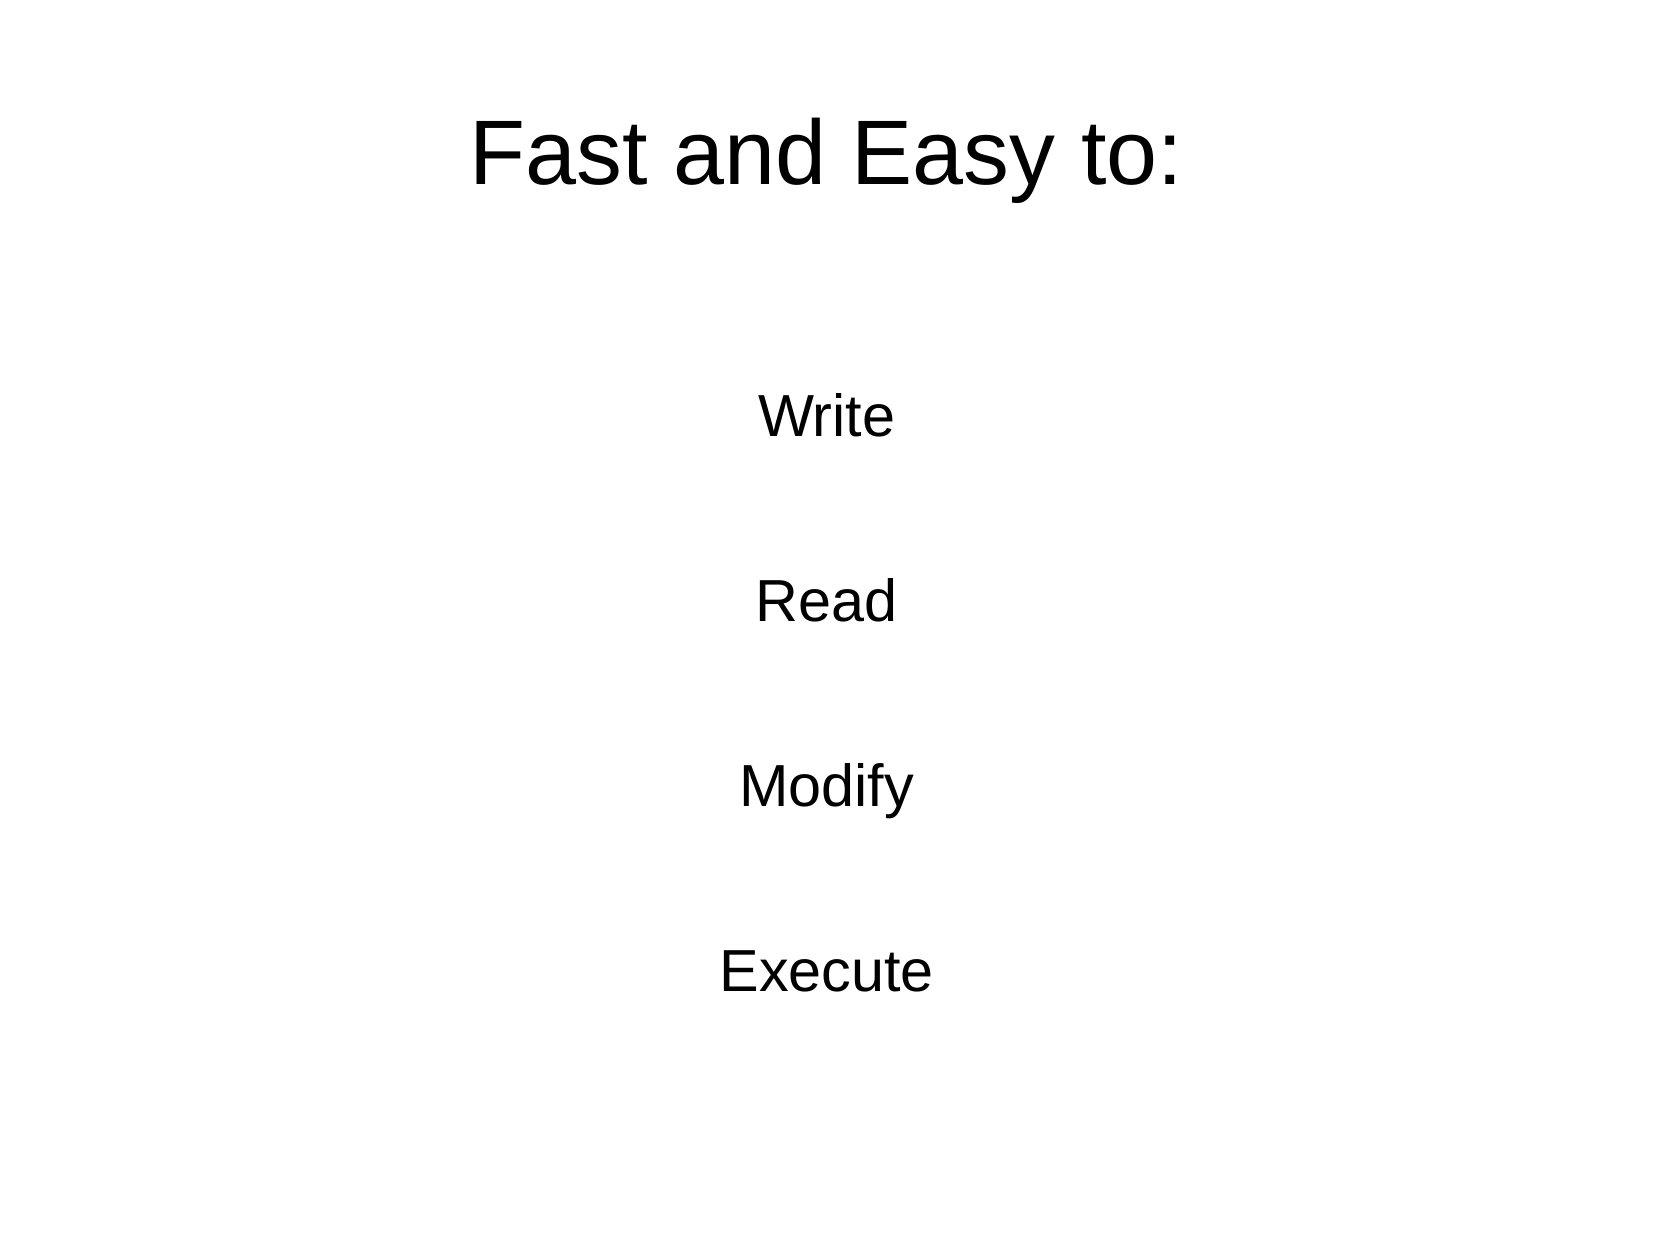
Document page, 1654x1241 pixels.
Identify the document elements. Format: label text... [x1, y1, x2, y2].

title Fast and Easy to: [82, 49, 1571, 257]
list Write Read Modify Execute [82, 290, 1571, 1010]
